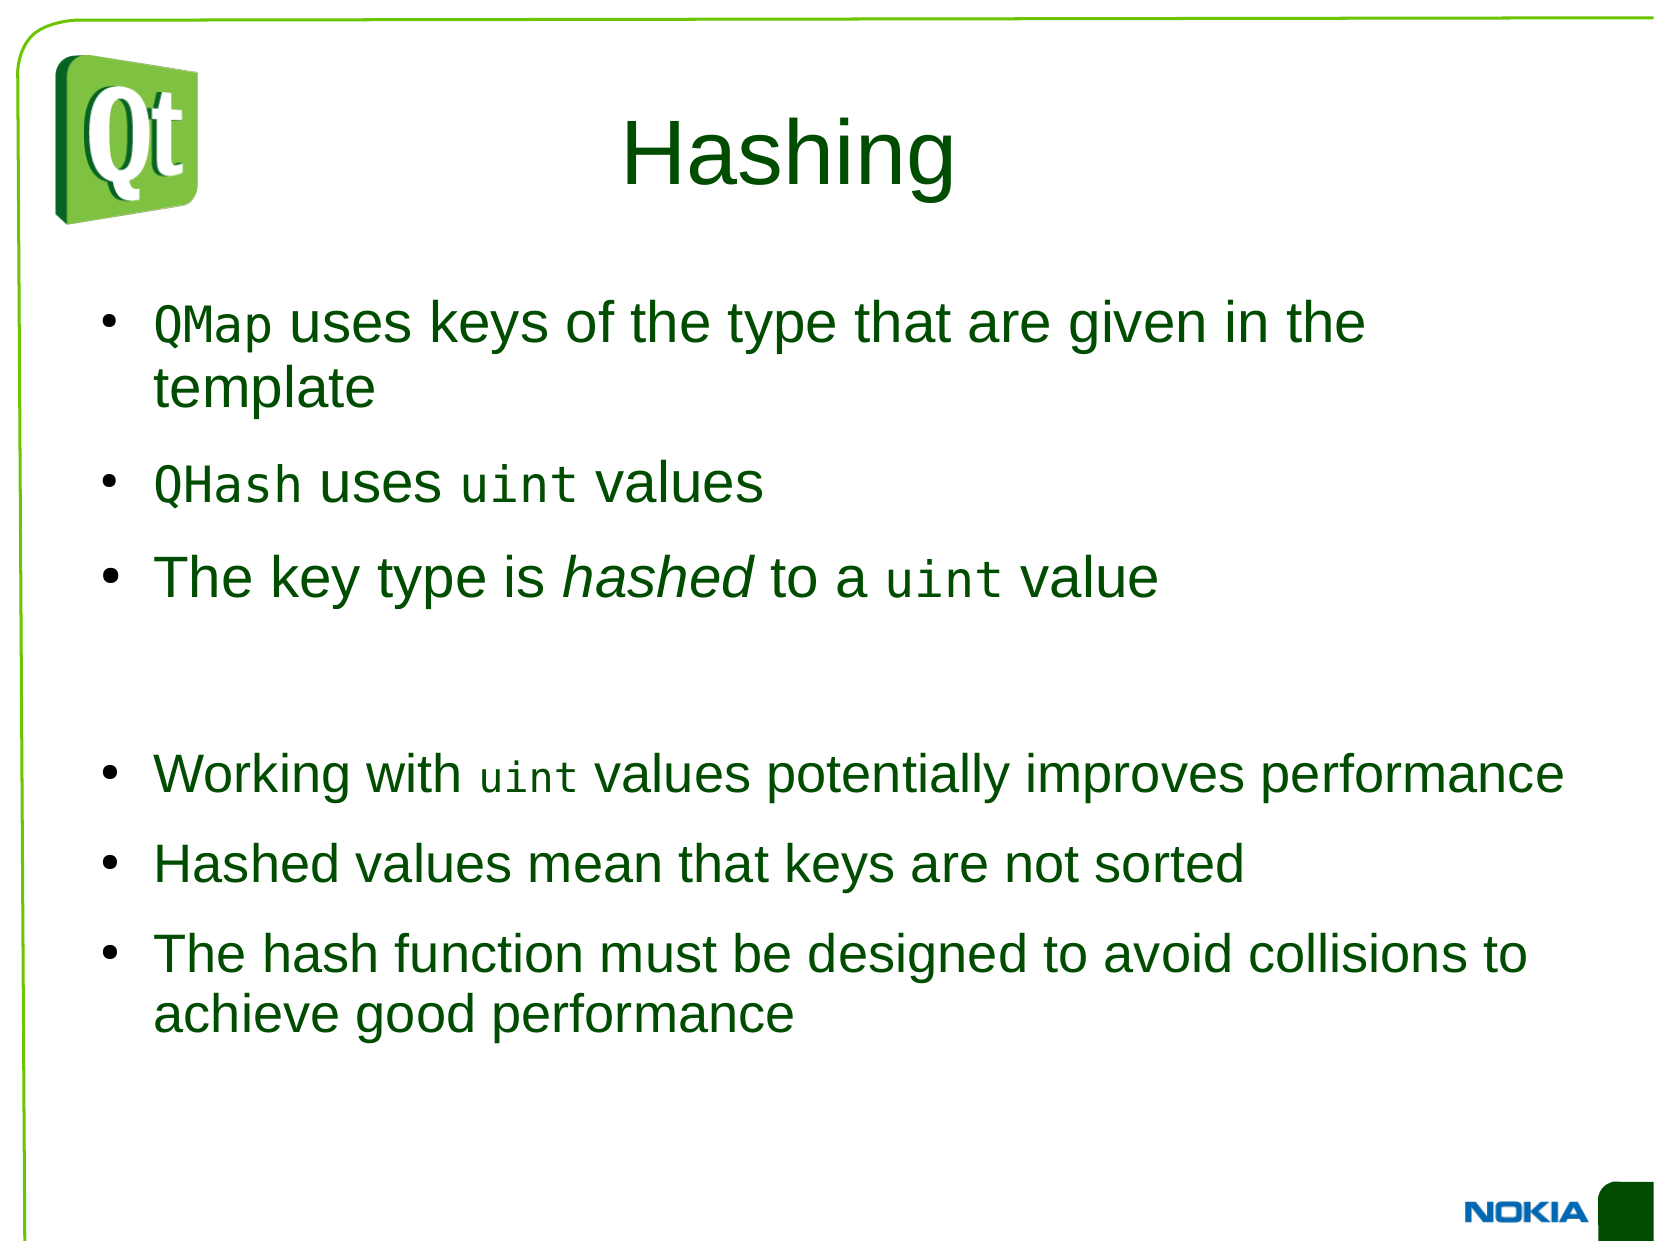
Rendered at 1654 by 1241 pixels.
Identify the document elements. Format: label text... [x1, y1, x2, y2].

picture [55, 55, 198, 225]
list QMap uses keys of the type that are given in the template QHash uses uint values The key type is hashed to a uint value Working with uint values potentially improves performance Hashed values mean that keys are not sorted The hash function must be designed to avoid collisions to achieve good performance [82, 290, 1571, 1094]
title Hashing [251, 49, 1327, 257]
picture [1465, 1201, 1589, 1223]
